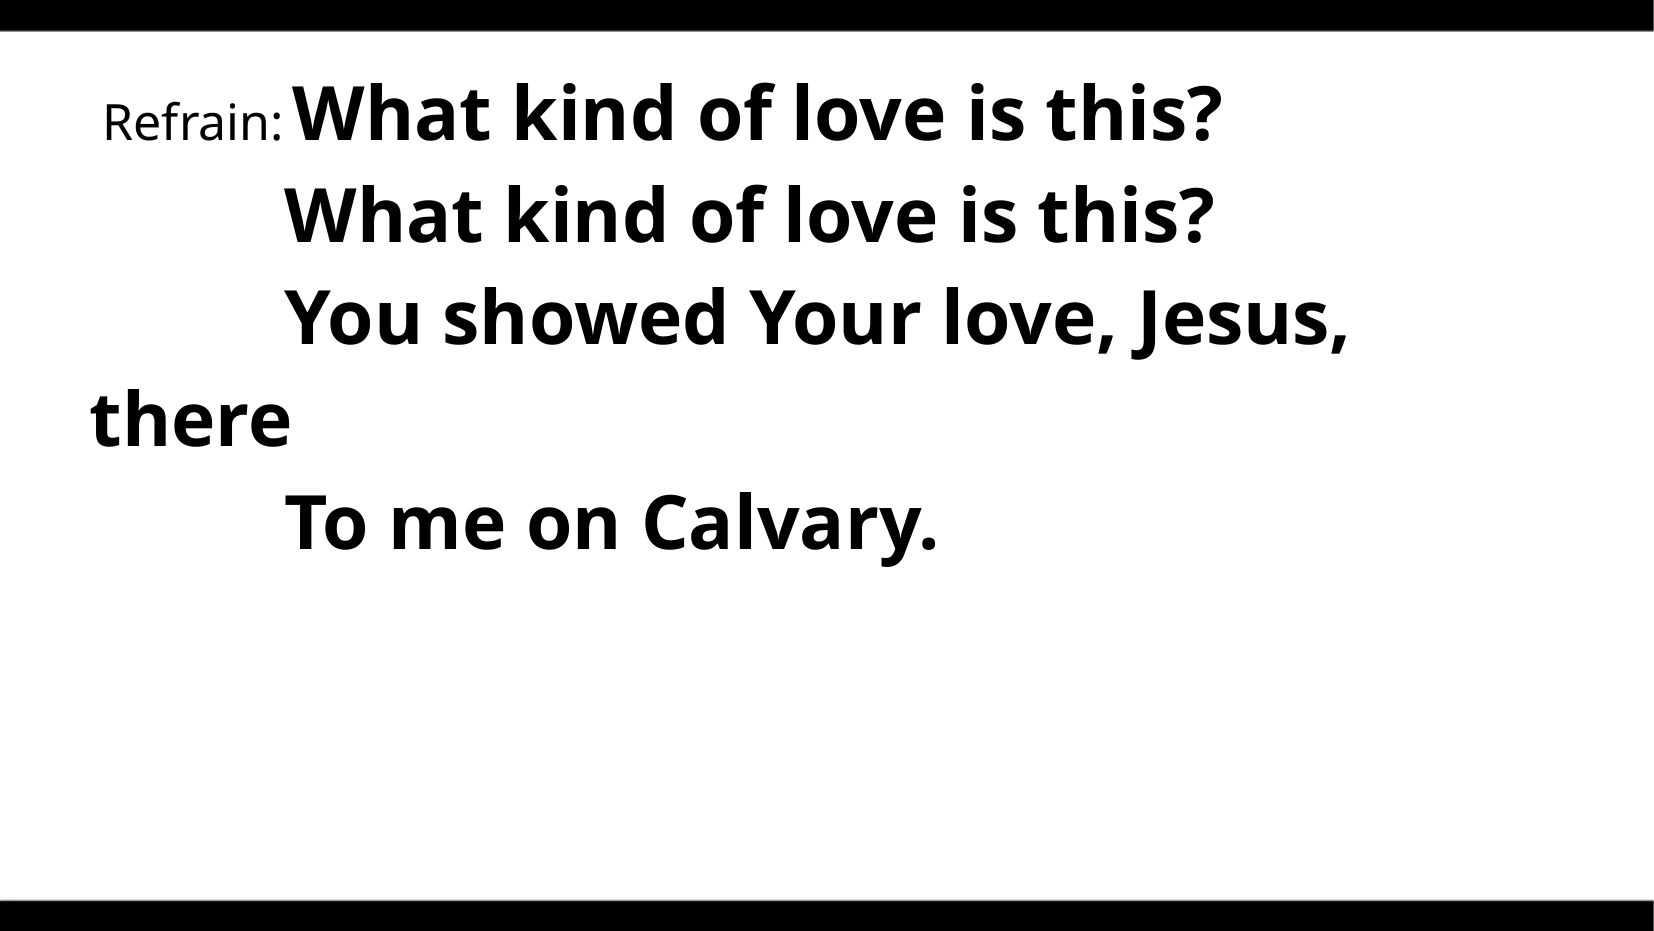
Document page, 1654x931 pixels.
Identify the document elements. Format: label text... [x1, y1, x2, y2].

text_box Refrain: What kind of love is this? What kind of love is this? You showed Your love, Jesus, there To me on Calvary. [75, 52, 1546, 496]
picture [0, 0, 1654, 931]
